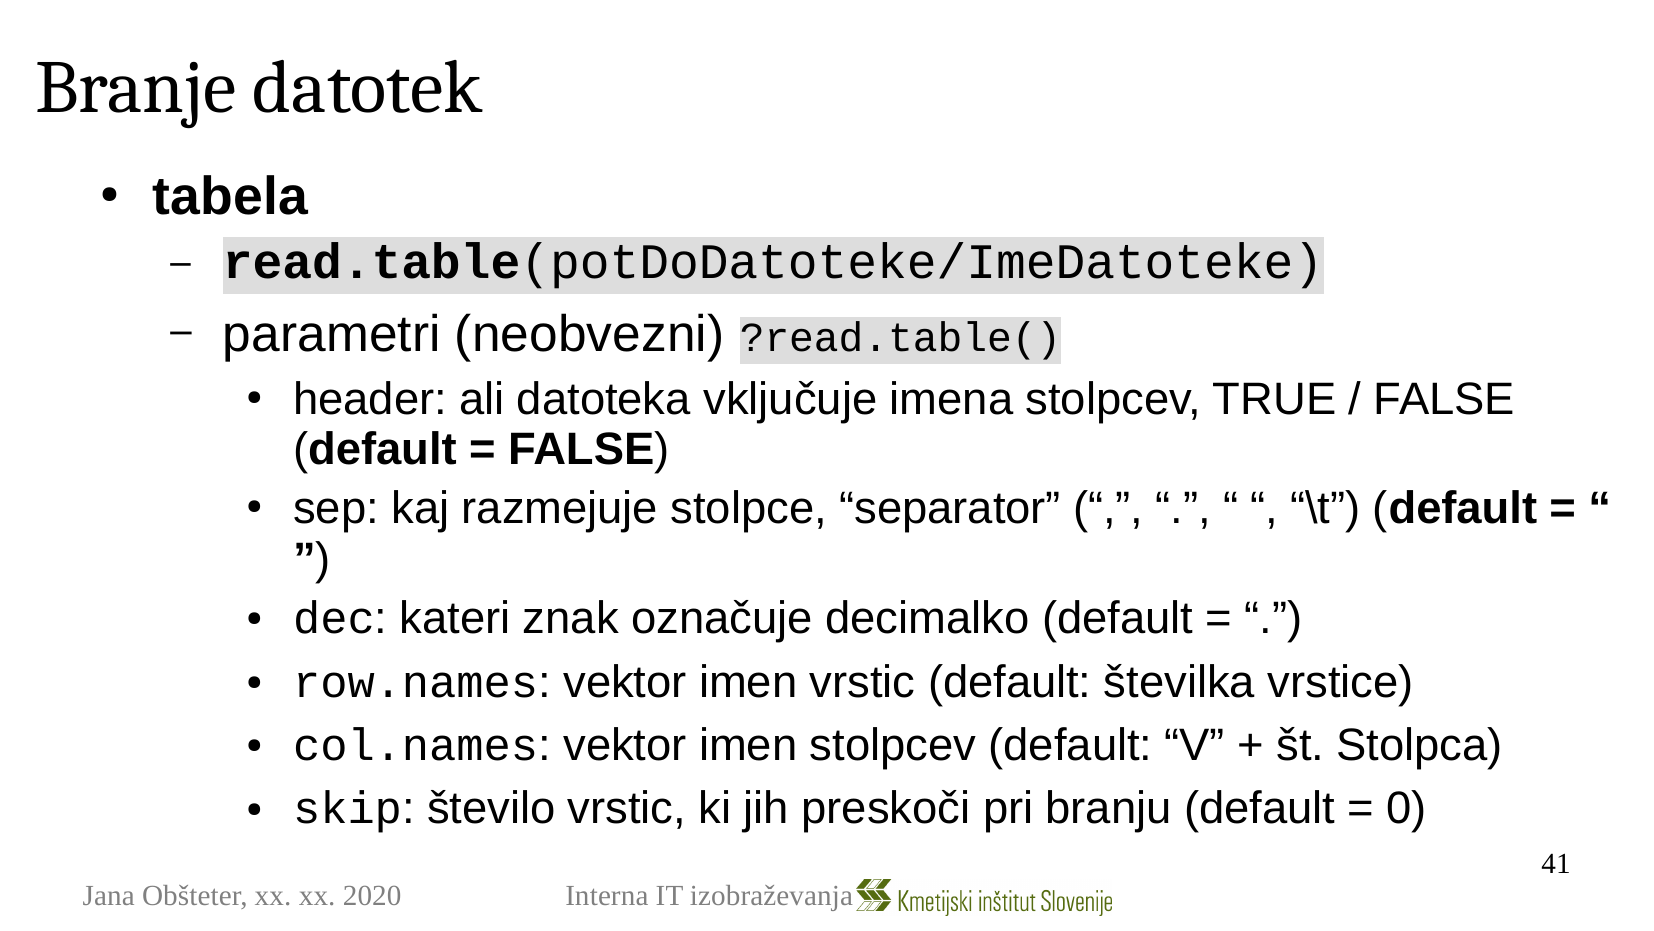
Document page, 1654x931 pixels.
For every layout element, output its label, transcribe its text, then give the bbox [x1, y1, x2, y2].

list tabela read.table(potDoDatoteke/ImeDatoteke) parametri (neobvezni) ?read.table() header: ali datoteka vključuje imena stolpcev, TRUE / FALSE (default = FALSE) sep: kaj razmejuje stolpce, “separator” (“,”, “.”, “ “, “\t”) (default = “ ”) dec: kateri znak označuje decimalko (default = “.”) row.names: vektor imen vrstic (default: številka vrstice) col.names: vektor imen stolpcev (default: “V” + št. Stolpca) skip: število vrstic, ki jih preskoči pri branju (default = 0) [82, 165, 1630, 839]
title Branje datotek [35, 21, 1524, 154]
picture [856, 879, 1112, 916]
